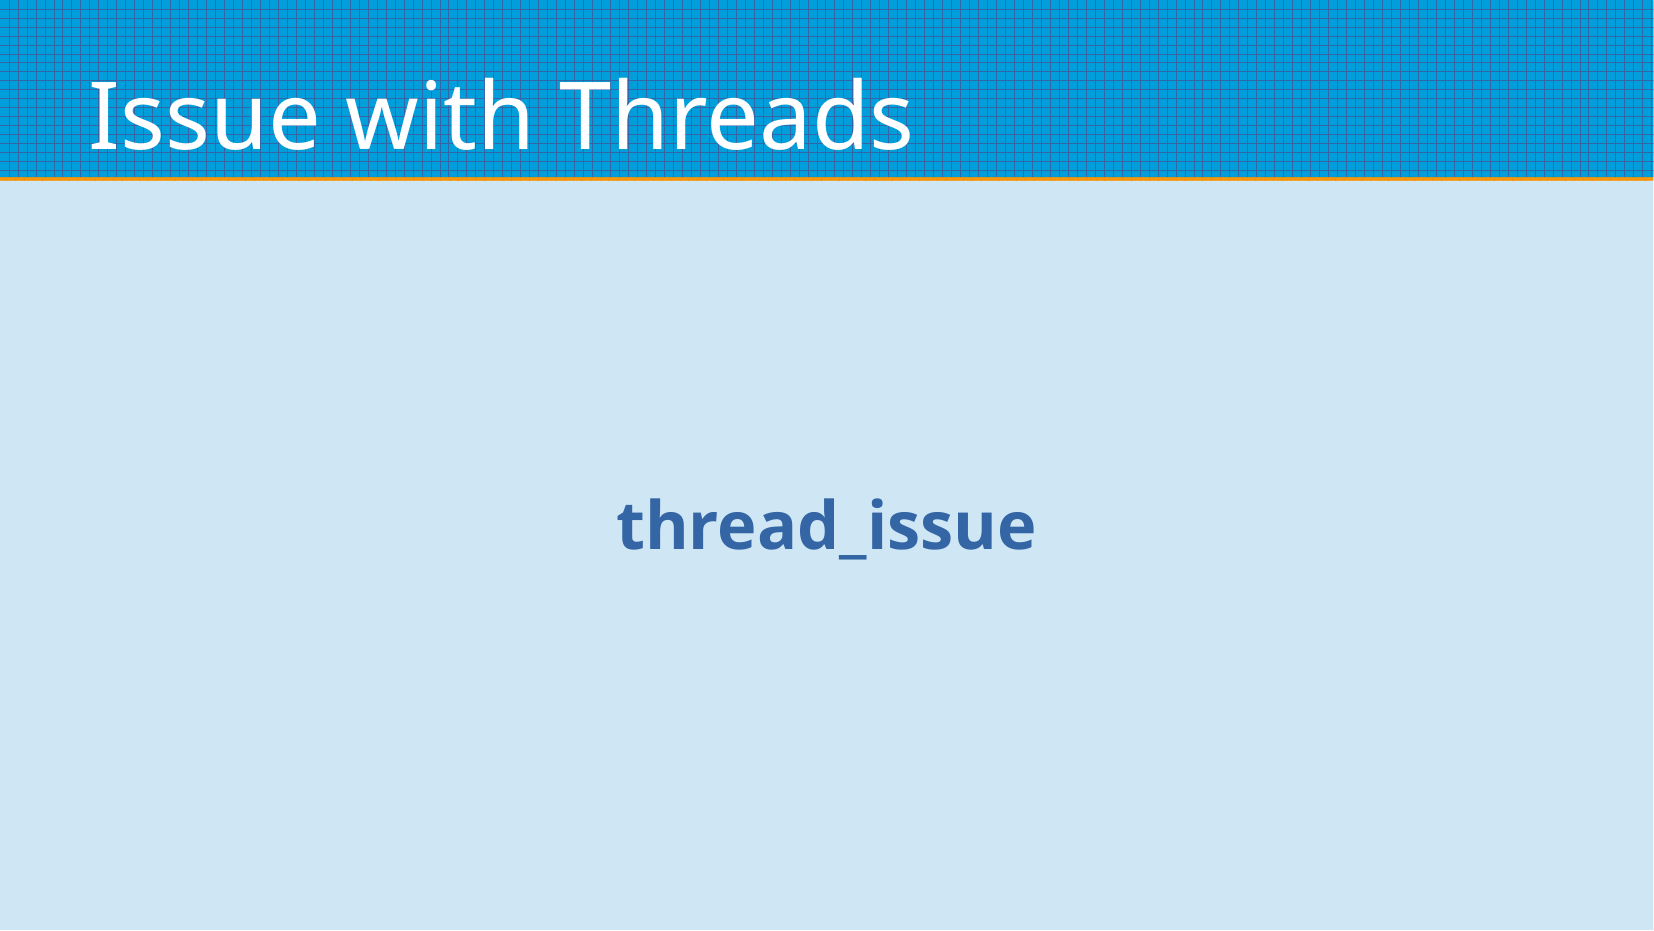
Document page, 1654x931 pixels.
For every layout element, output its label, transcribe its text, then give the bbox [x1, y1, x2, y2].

title Issue with Threads [88, 14, 1565, 178]
subtitle thread_issue [88, 236, 1565, 813]
